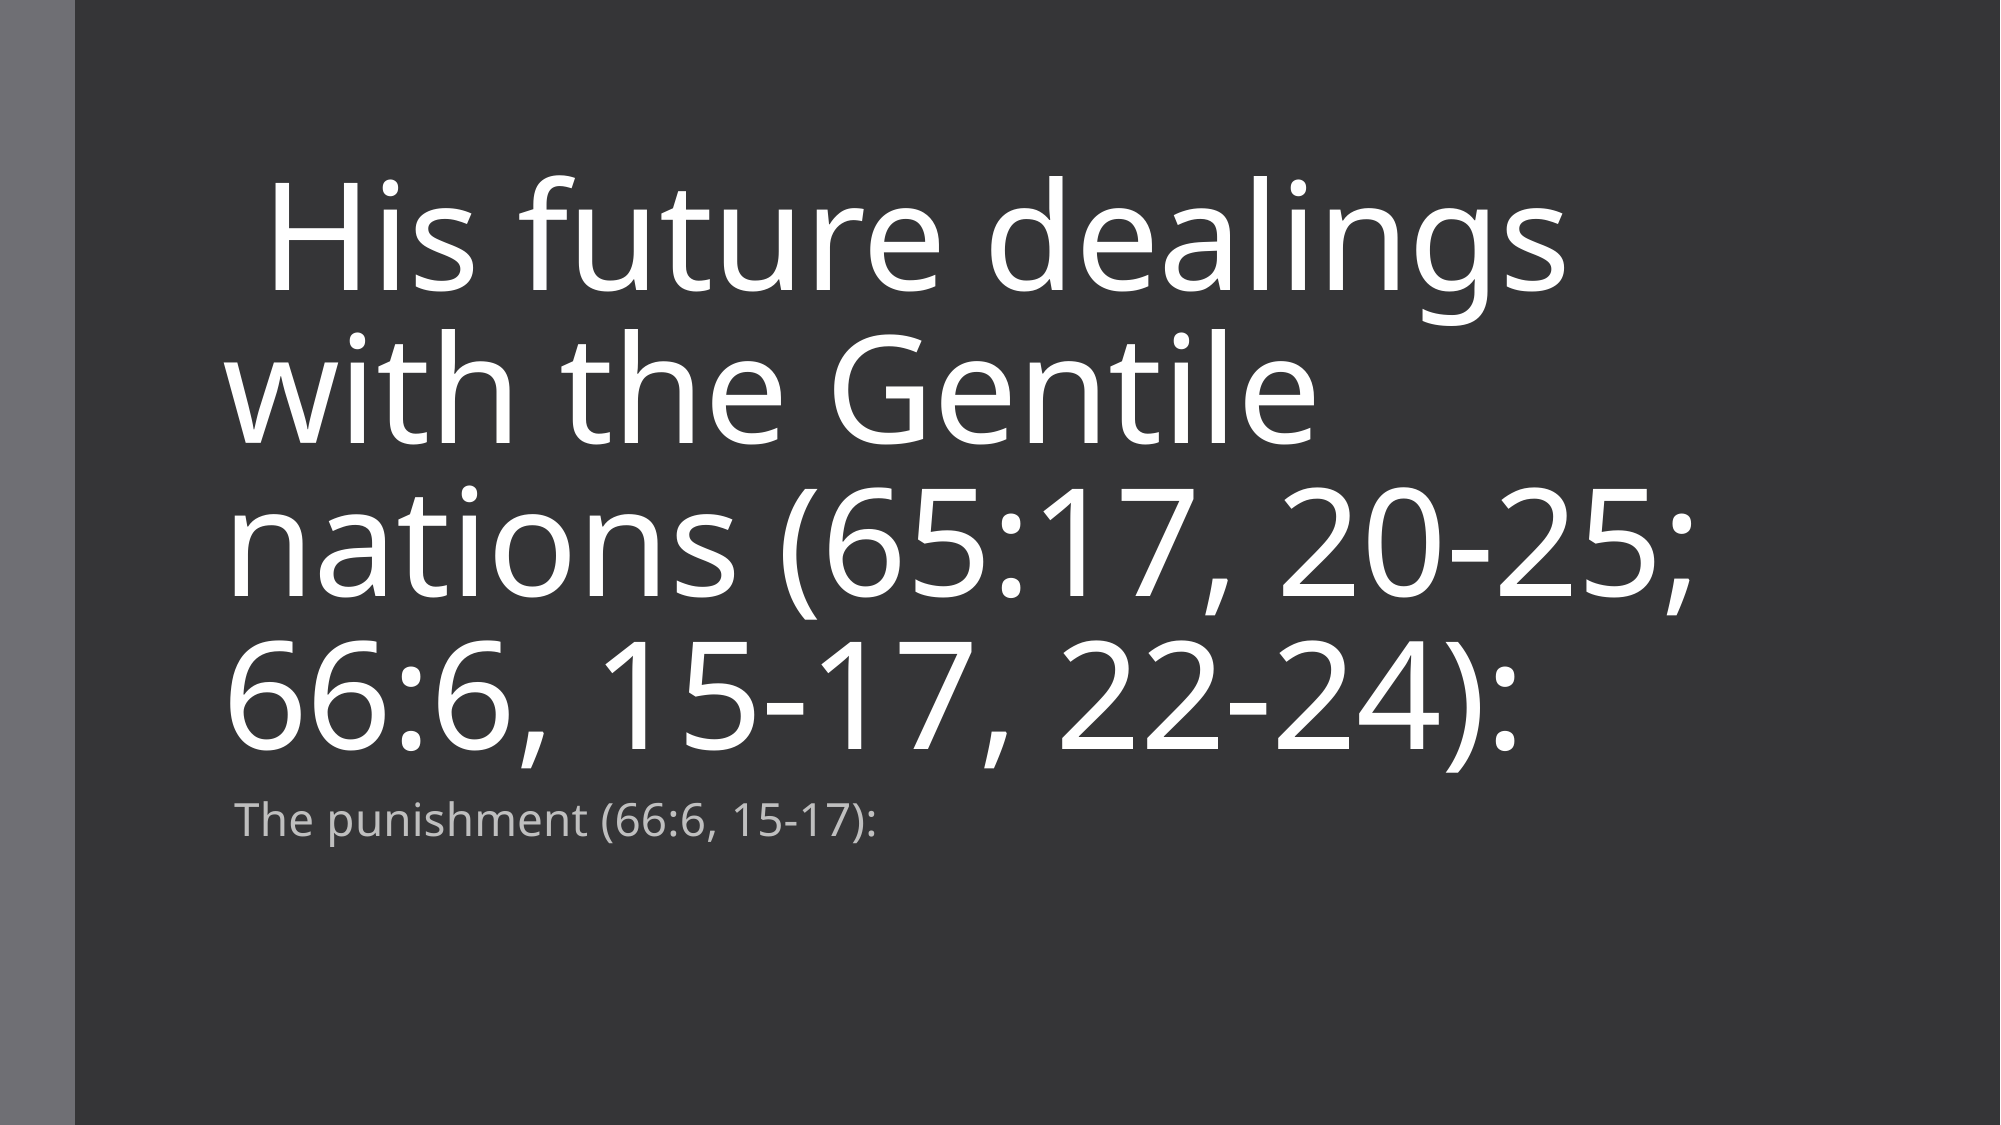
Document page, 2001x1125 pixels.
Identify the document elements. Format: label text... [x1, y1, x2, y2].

subtitle The punishment (66:6, 15-17): [206, 787, 1752, 1066]
title His future dealings with the Gentile nations (65:17, 20-25; 66:6, 15-17, 22-24): [206, 124, 1752, 787]
